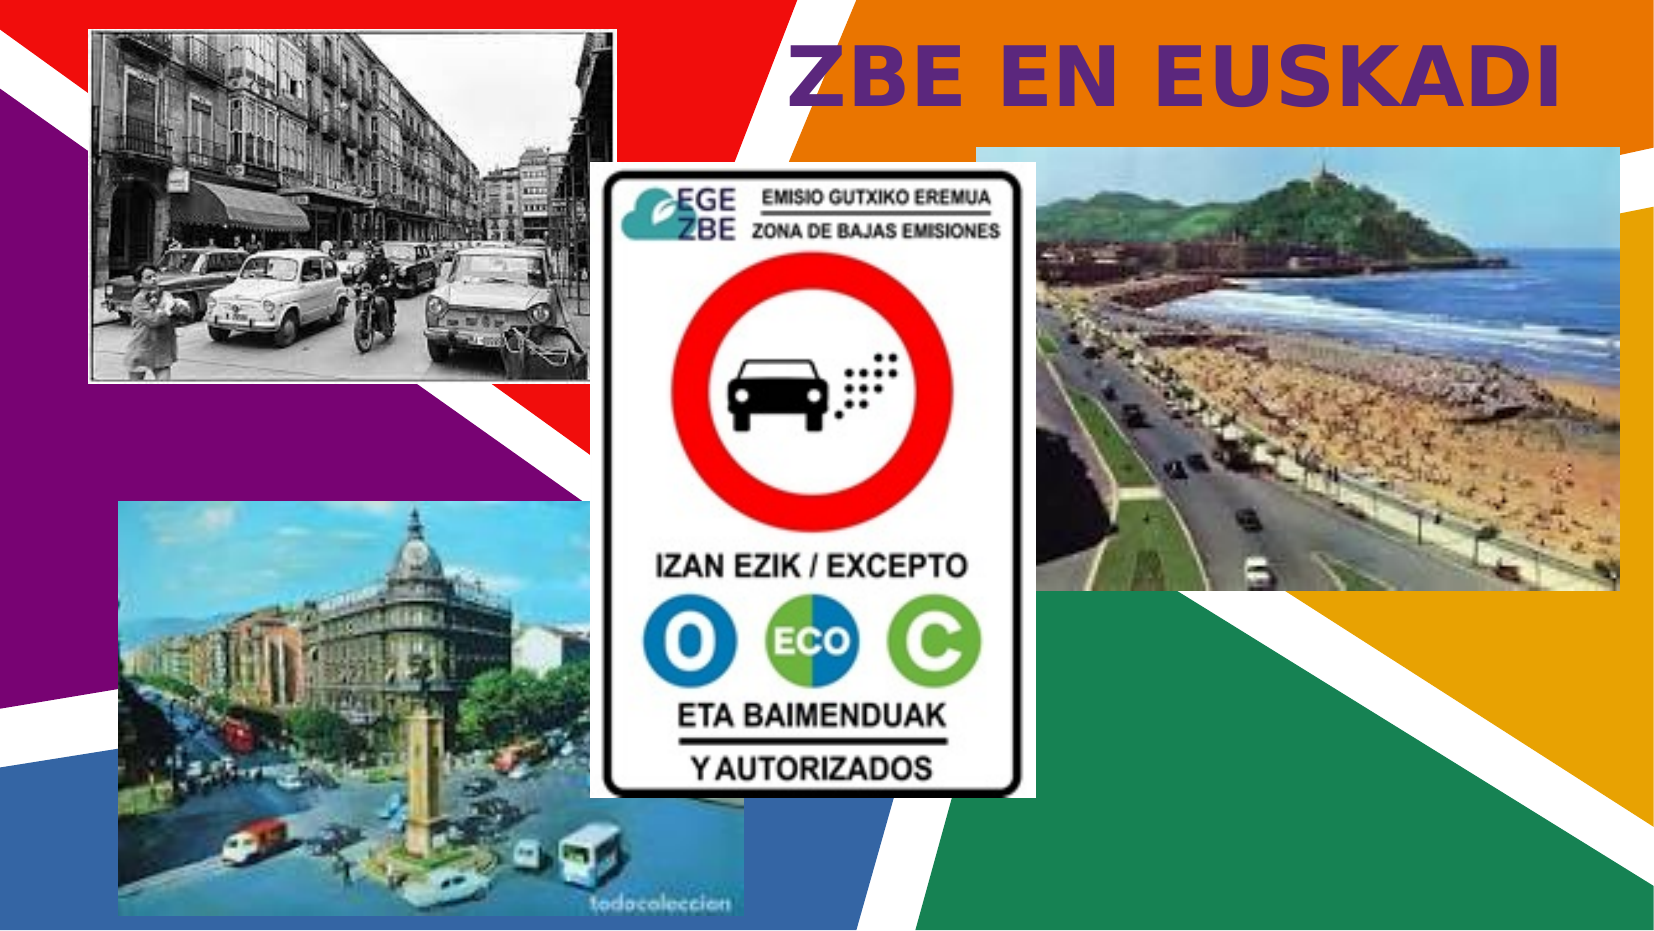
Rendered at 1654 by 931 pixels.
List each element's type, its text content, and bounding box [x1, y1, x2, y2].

picture [88, 29, 1620, 916]
title ZBE EN EUSKADI [617, 29, 1566, 162]
